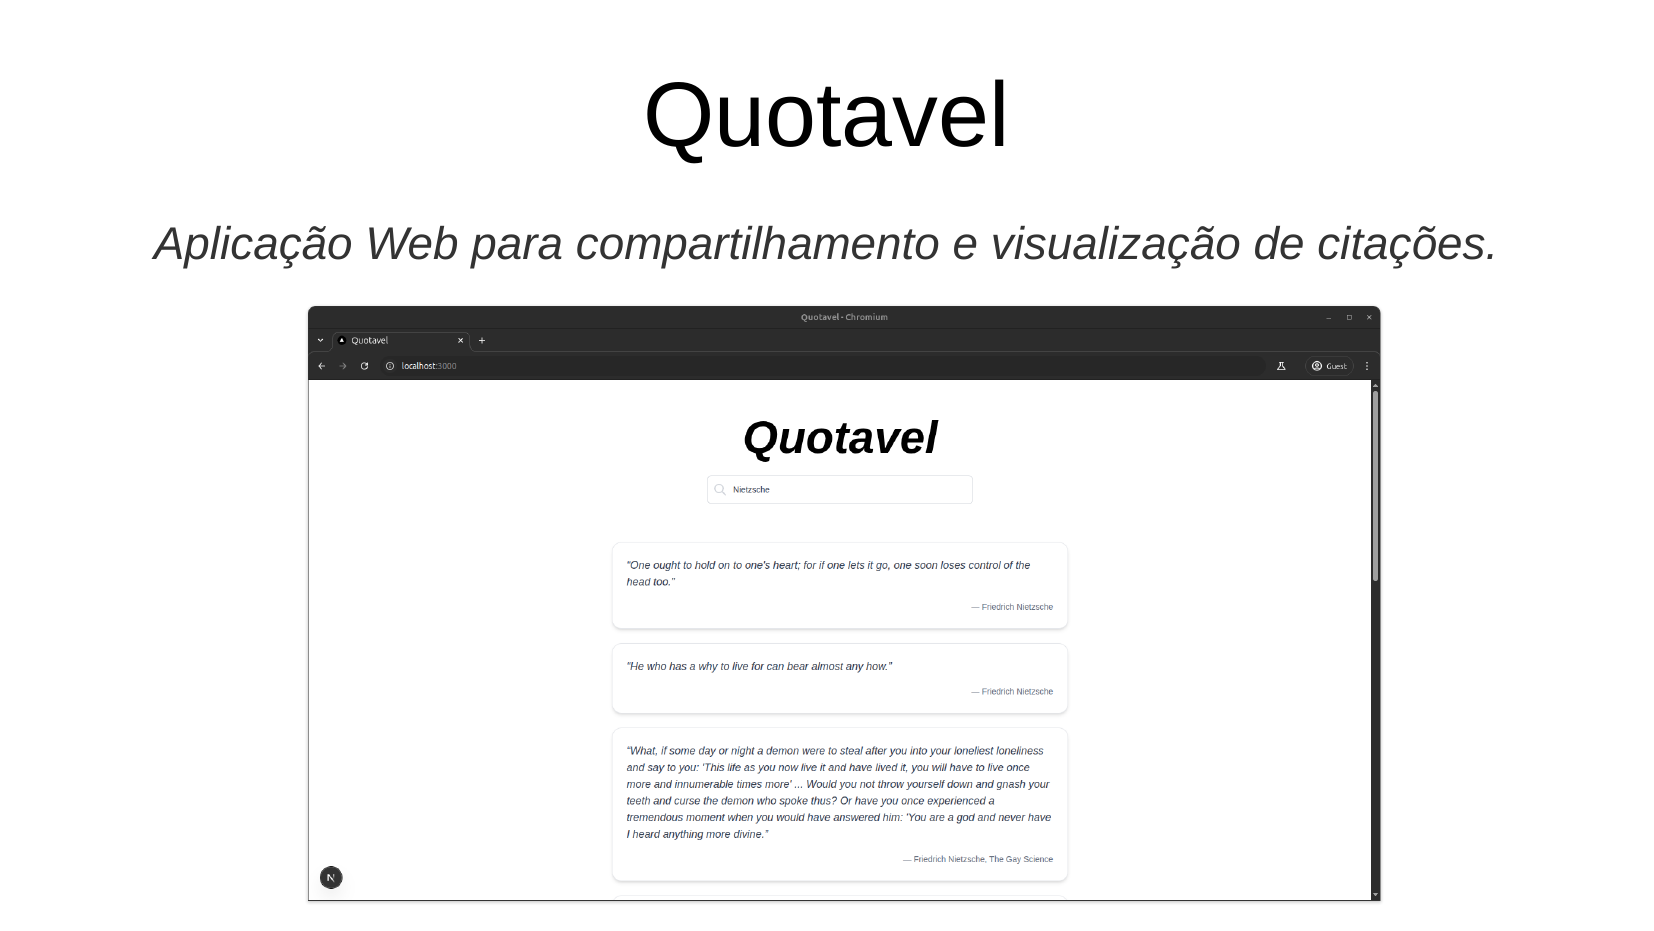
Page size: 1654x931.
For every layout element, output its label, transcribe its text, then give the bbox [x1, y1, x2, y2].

subtitle Aplicação Web para compartilhamento e visualização de citações. [82, 217, 1571, 758]
picture [300, 299, 1388, 910]
title Quotavel [82, 37, 1571, 193]
